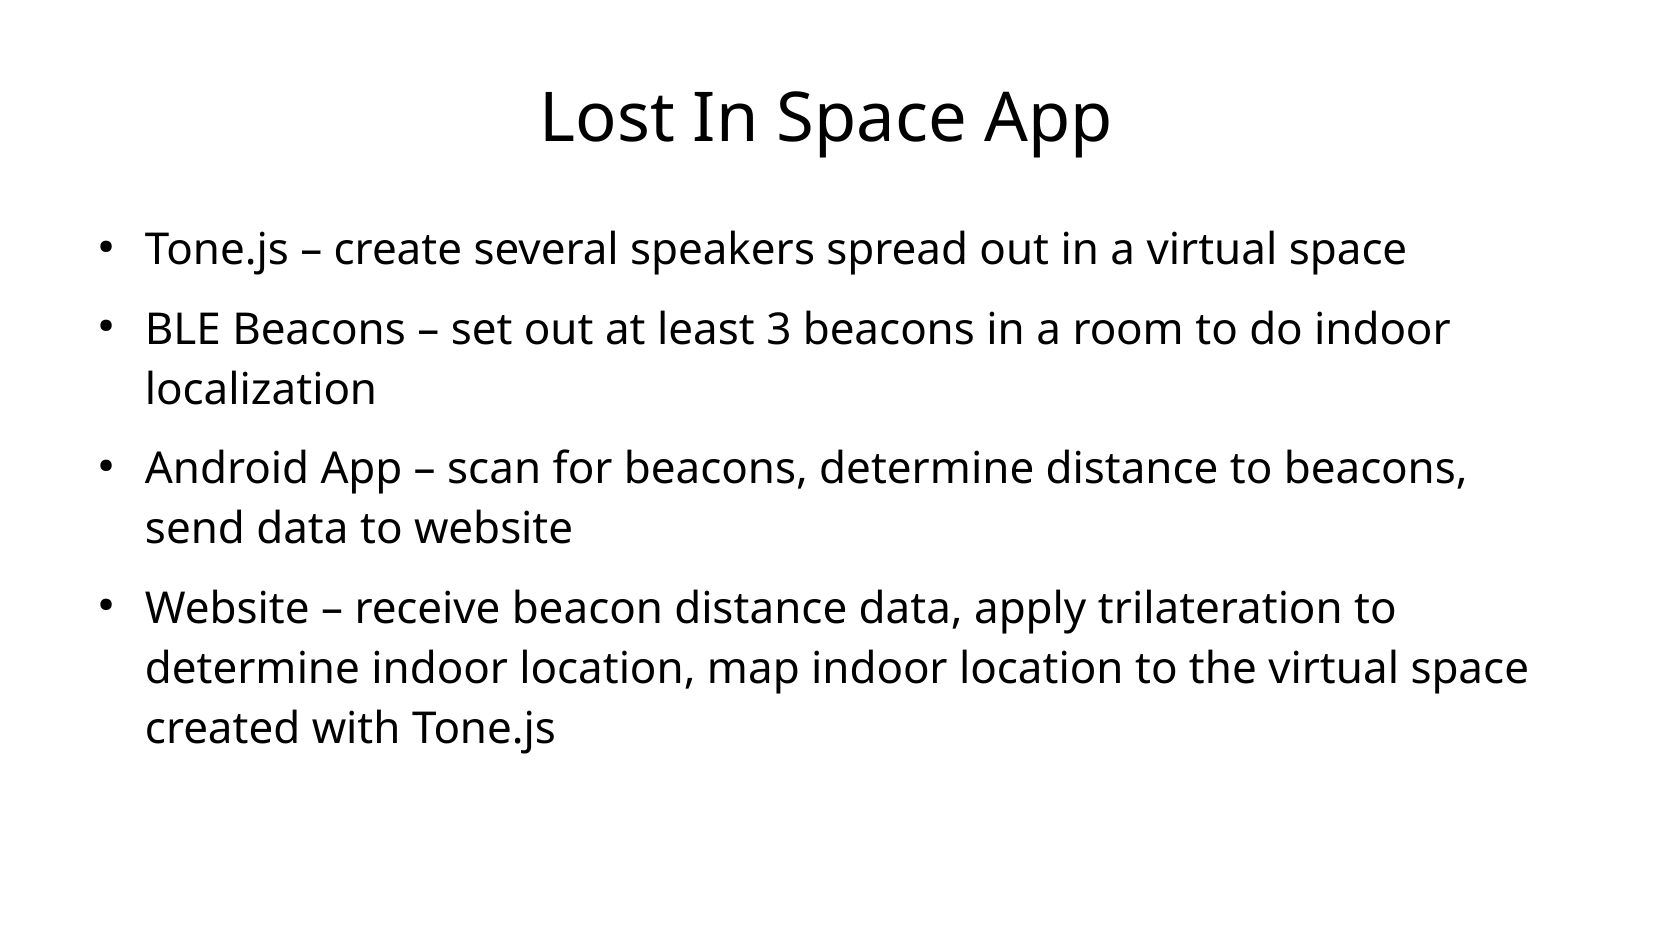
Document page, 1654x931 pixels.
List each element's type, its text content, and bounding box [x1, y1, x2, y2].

list Tone.js – create several speakers spread out in a virtual space BLE Beacons – set out at least 3 beacons in a room to do indoor localization Android App – scan for beacons, determine distance to beacons, send data to website Website – receive beacon distance data, apply trilateration to determine indoor location, map indoor location to the virtual space created with Tone.js [82, 217, 1571, 758]
title Lost In Space App [82, 37, 1571, 193]
